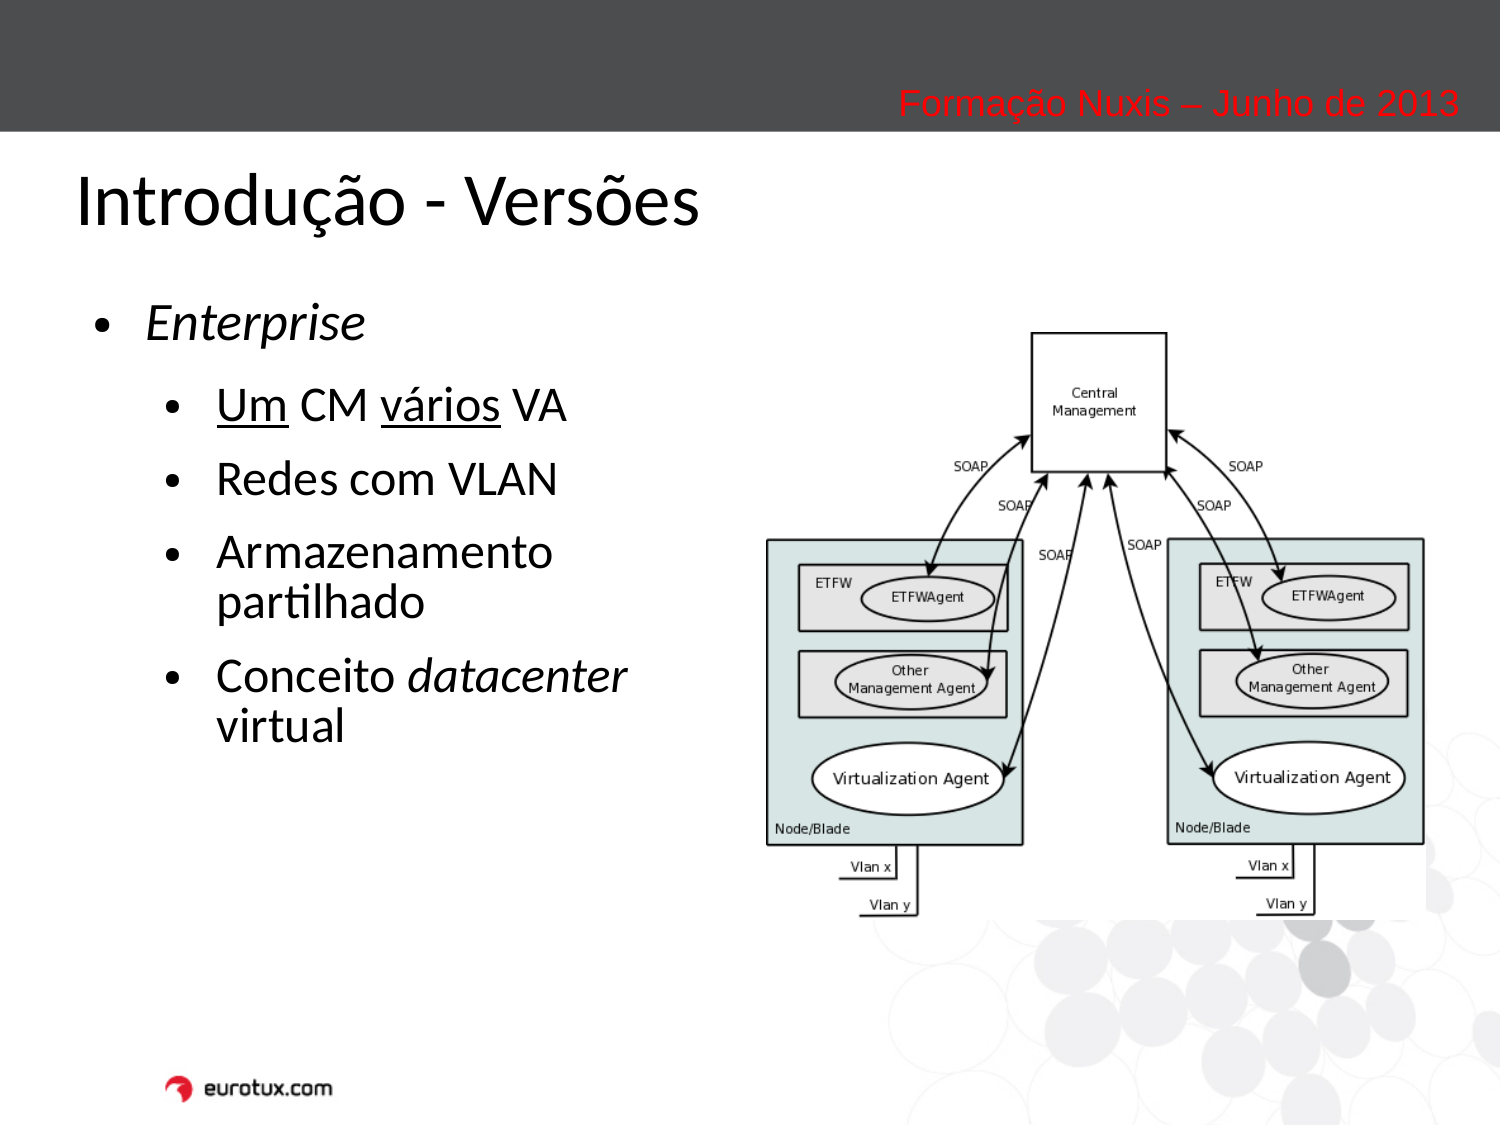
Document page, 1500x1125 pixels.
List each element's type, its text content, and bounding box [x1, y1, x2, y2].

title Introdução - Versões [75, 112, 1425, 301]
picture [0, 0, 1500, 1125]
list Enterprise Um CM vários VA Redes com VLAN Armazenamento partilhado Conceito datacenter virtual [75, 299, 734, 953]
